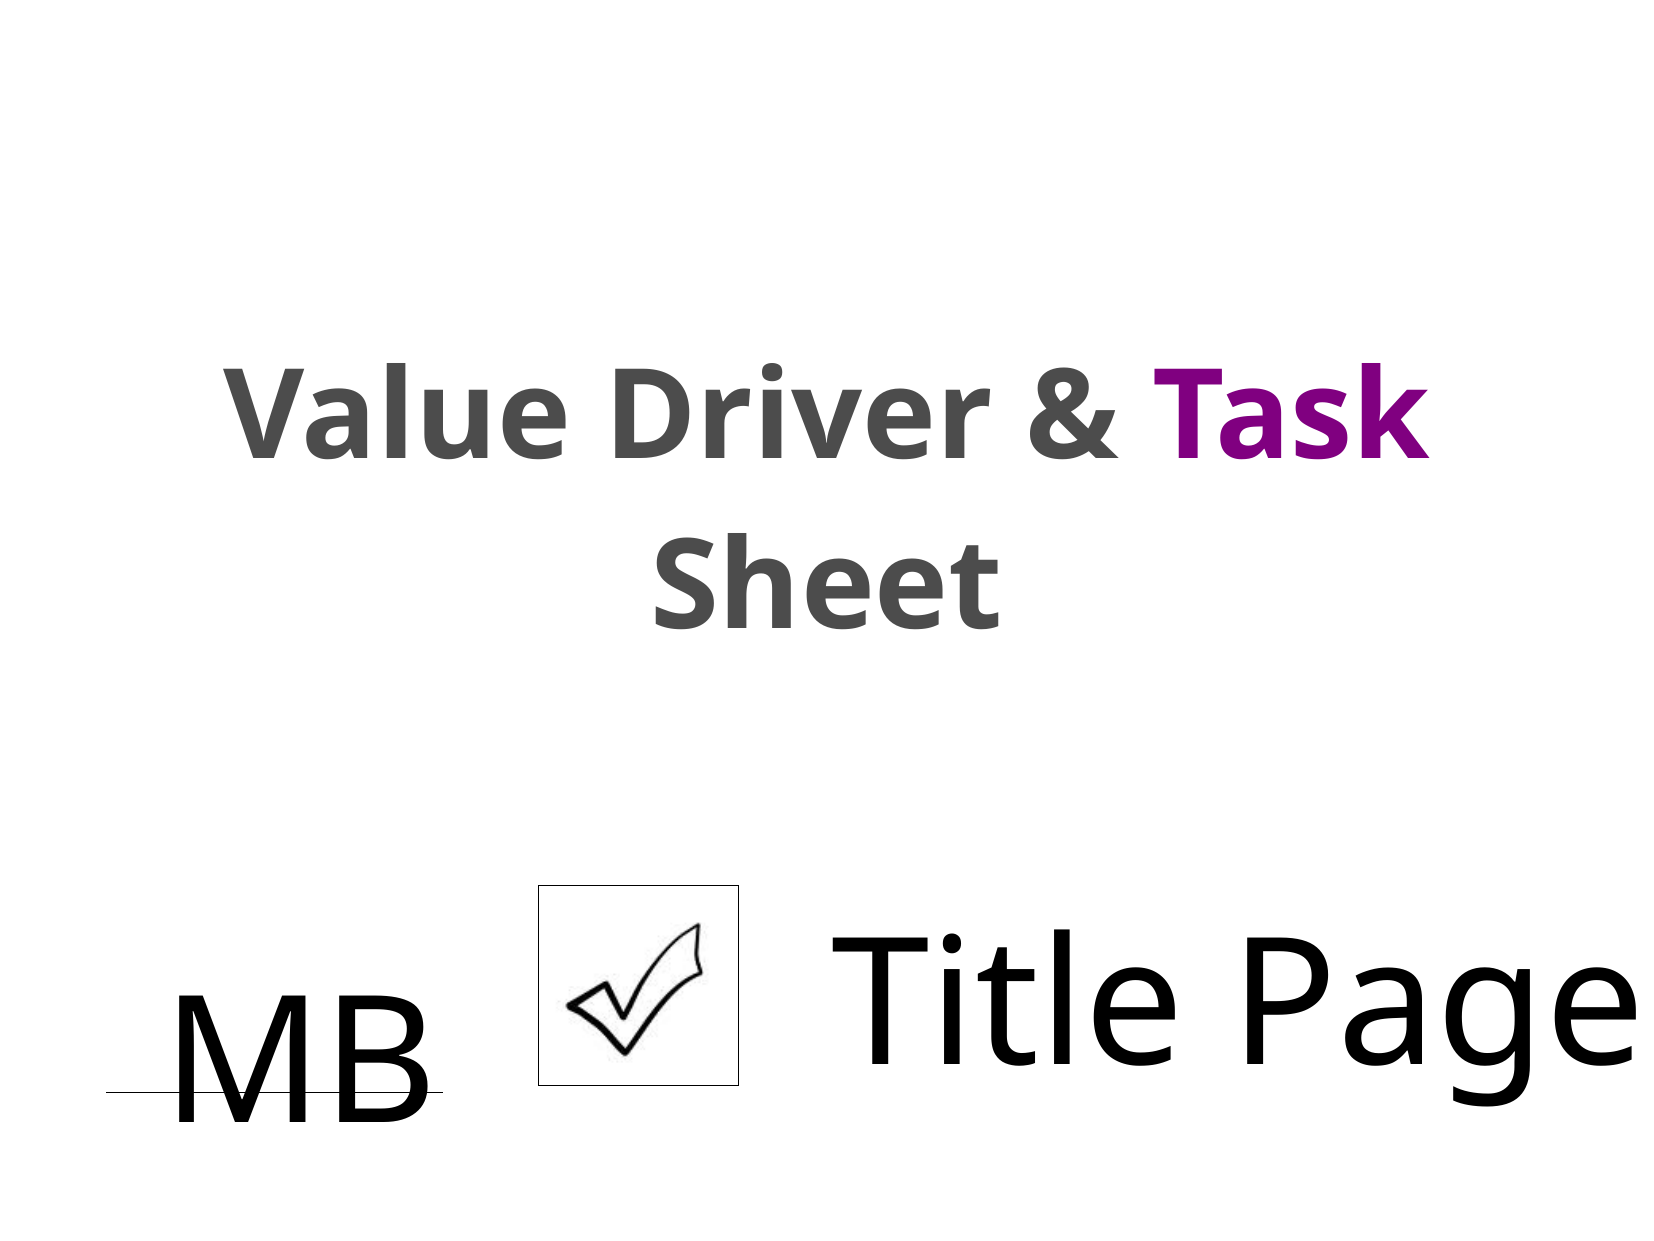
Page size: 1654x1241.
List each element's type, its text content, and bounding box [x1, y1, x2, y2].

text_box Title Page [816, 867, 1565, 1093]
list Value Driver & Task Sheet [59, 324, 1595, 798]
picture [539, 886, 738, 1085]
picture [531, 885, 739, 1093]
text_box MB [147, 926, 389, 1152]
